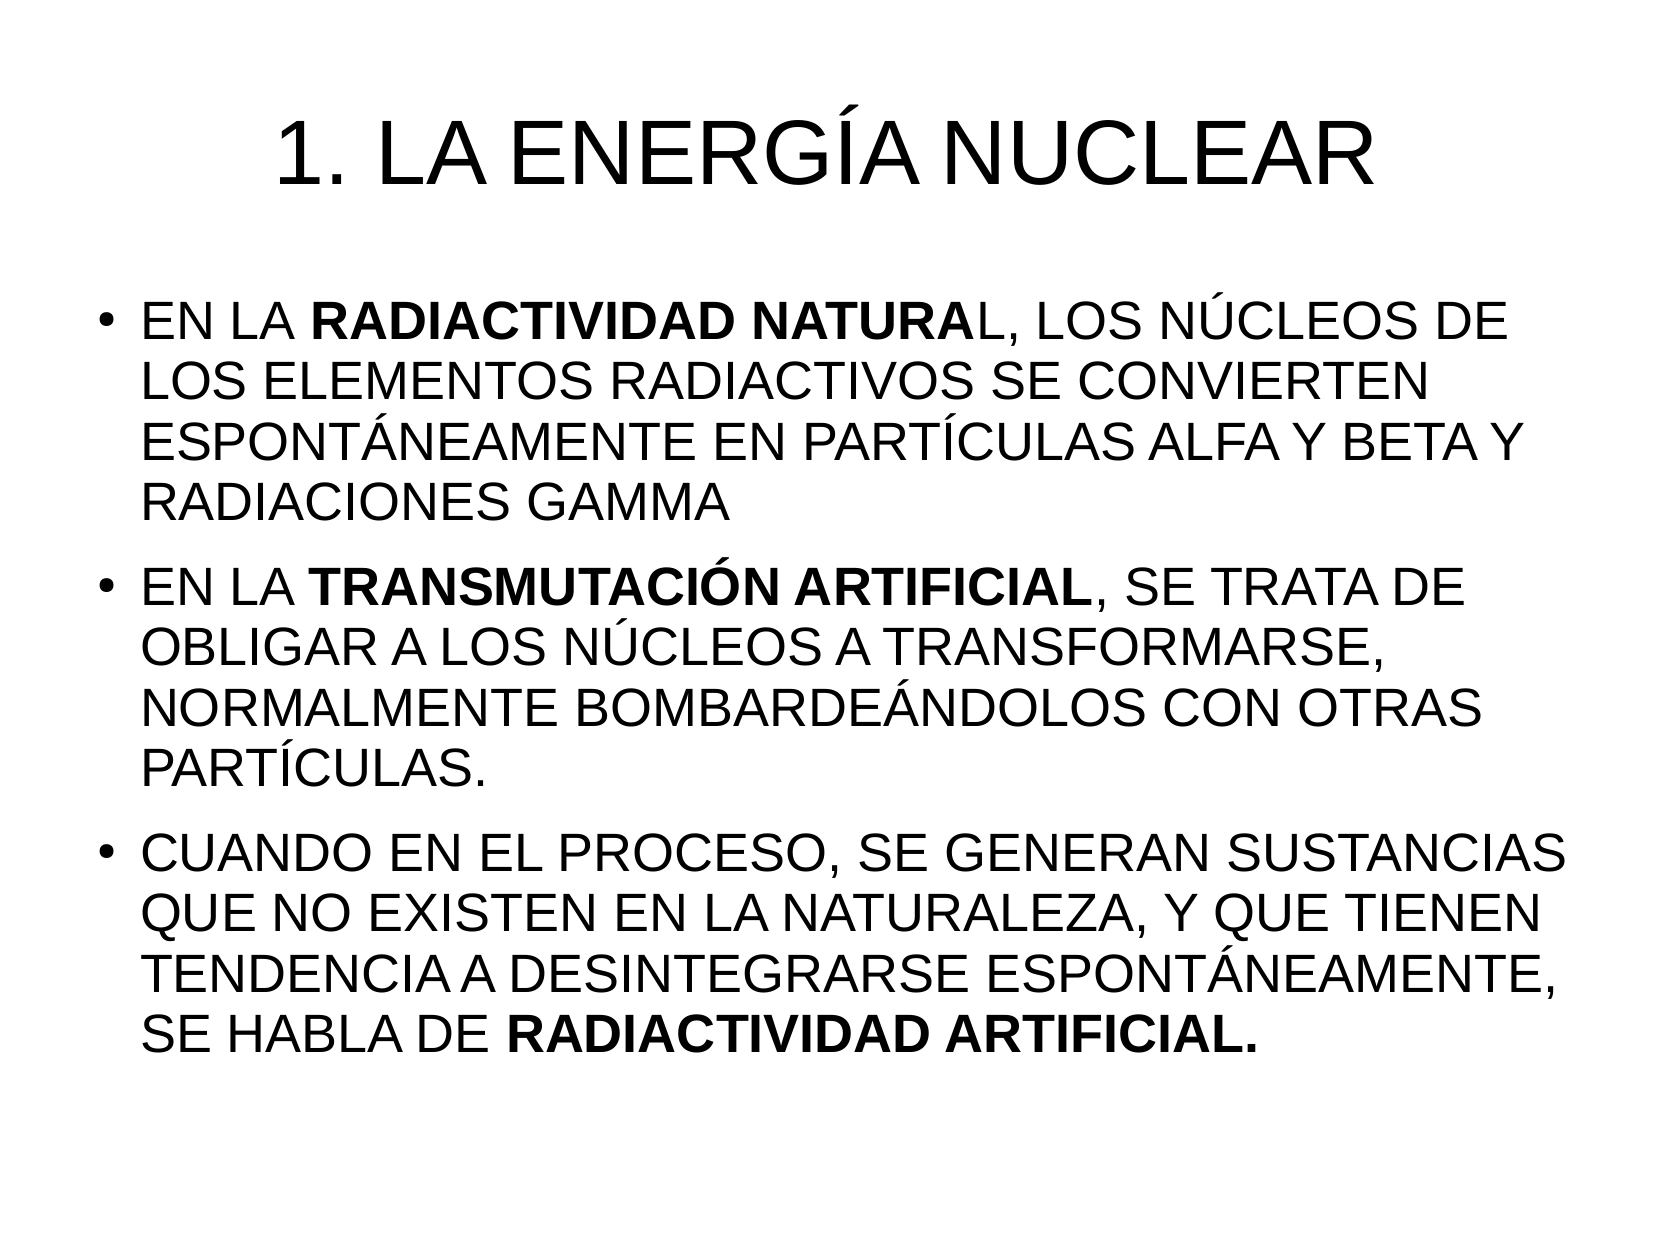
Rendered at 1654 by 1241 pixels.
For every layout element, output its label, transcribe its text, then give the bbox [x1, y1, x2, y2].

list EN LA RADIACTIVIDAD NATURAL, LOS NÚCLEOS DE LOS ELEMENTOS RADIACTIVOS SE CONVIERTEN ESPONTÁNEAMENTE EN PARTÍCULAS ALFA Y BETA Y RADIACIONES GAMMA EN LA TRANSMUTACIÓN ARTIFICIAL, SE TRATA DE OBLIGAR A LOS NÚCLEOS A TRANSFORMARSE, NORMALMENTE BOMBARDEÁNDOLOS CON OTRAS PARTÍCULAS. CUANDO EN EL PROCESO, SE GENERAN SUSTANCIAS QUE NO EXISTEN EN LA NATURALEZA, Y QUE TIENEN TENDENCIA A DESINTEGRARSE ESPONTÁNEAMENTE, SE HABLA DE RADIACTIVIDAD ARTIFICIAL. [82, 290, 1571, 1109]
title 1. LA ENERGÍA NUCLEAR [82, 56, 1571, 250]
